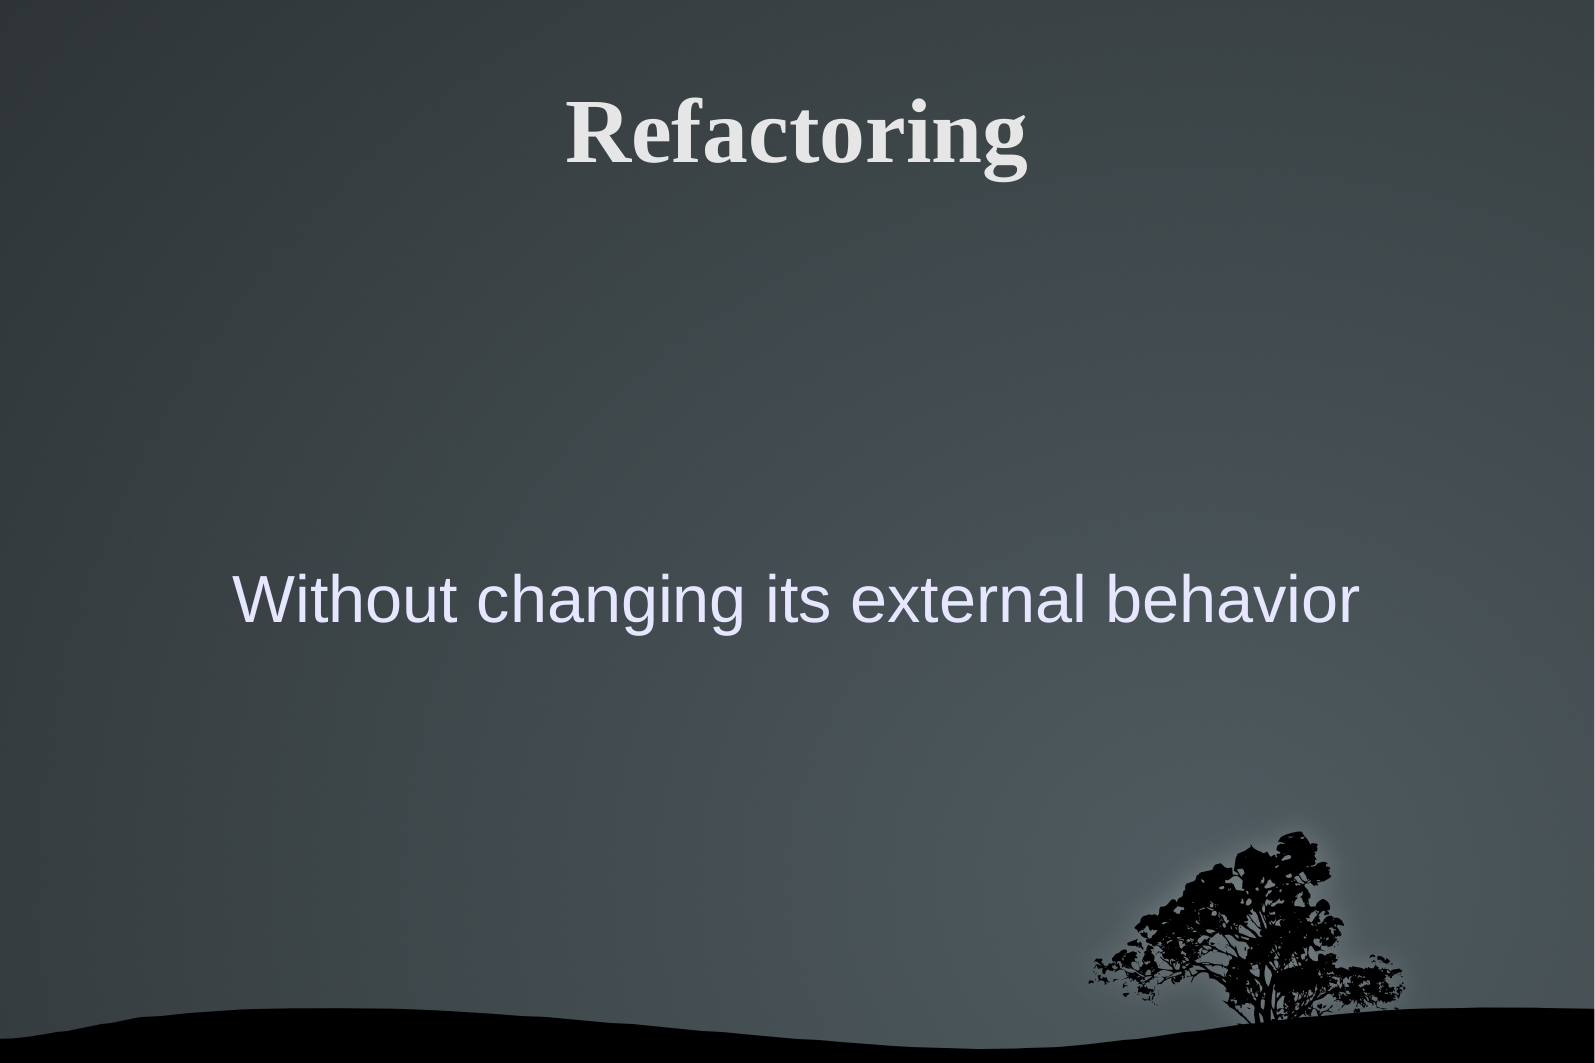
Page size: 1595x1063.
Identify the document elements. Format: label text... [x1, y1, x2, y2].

subtitle Without changing its external behavior [79, 256, 1515, 943]
picture [0, 0, 1595, 1063]
title Refactoring [79, 42, 1515, 220]
